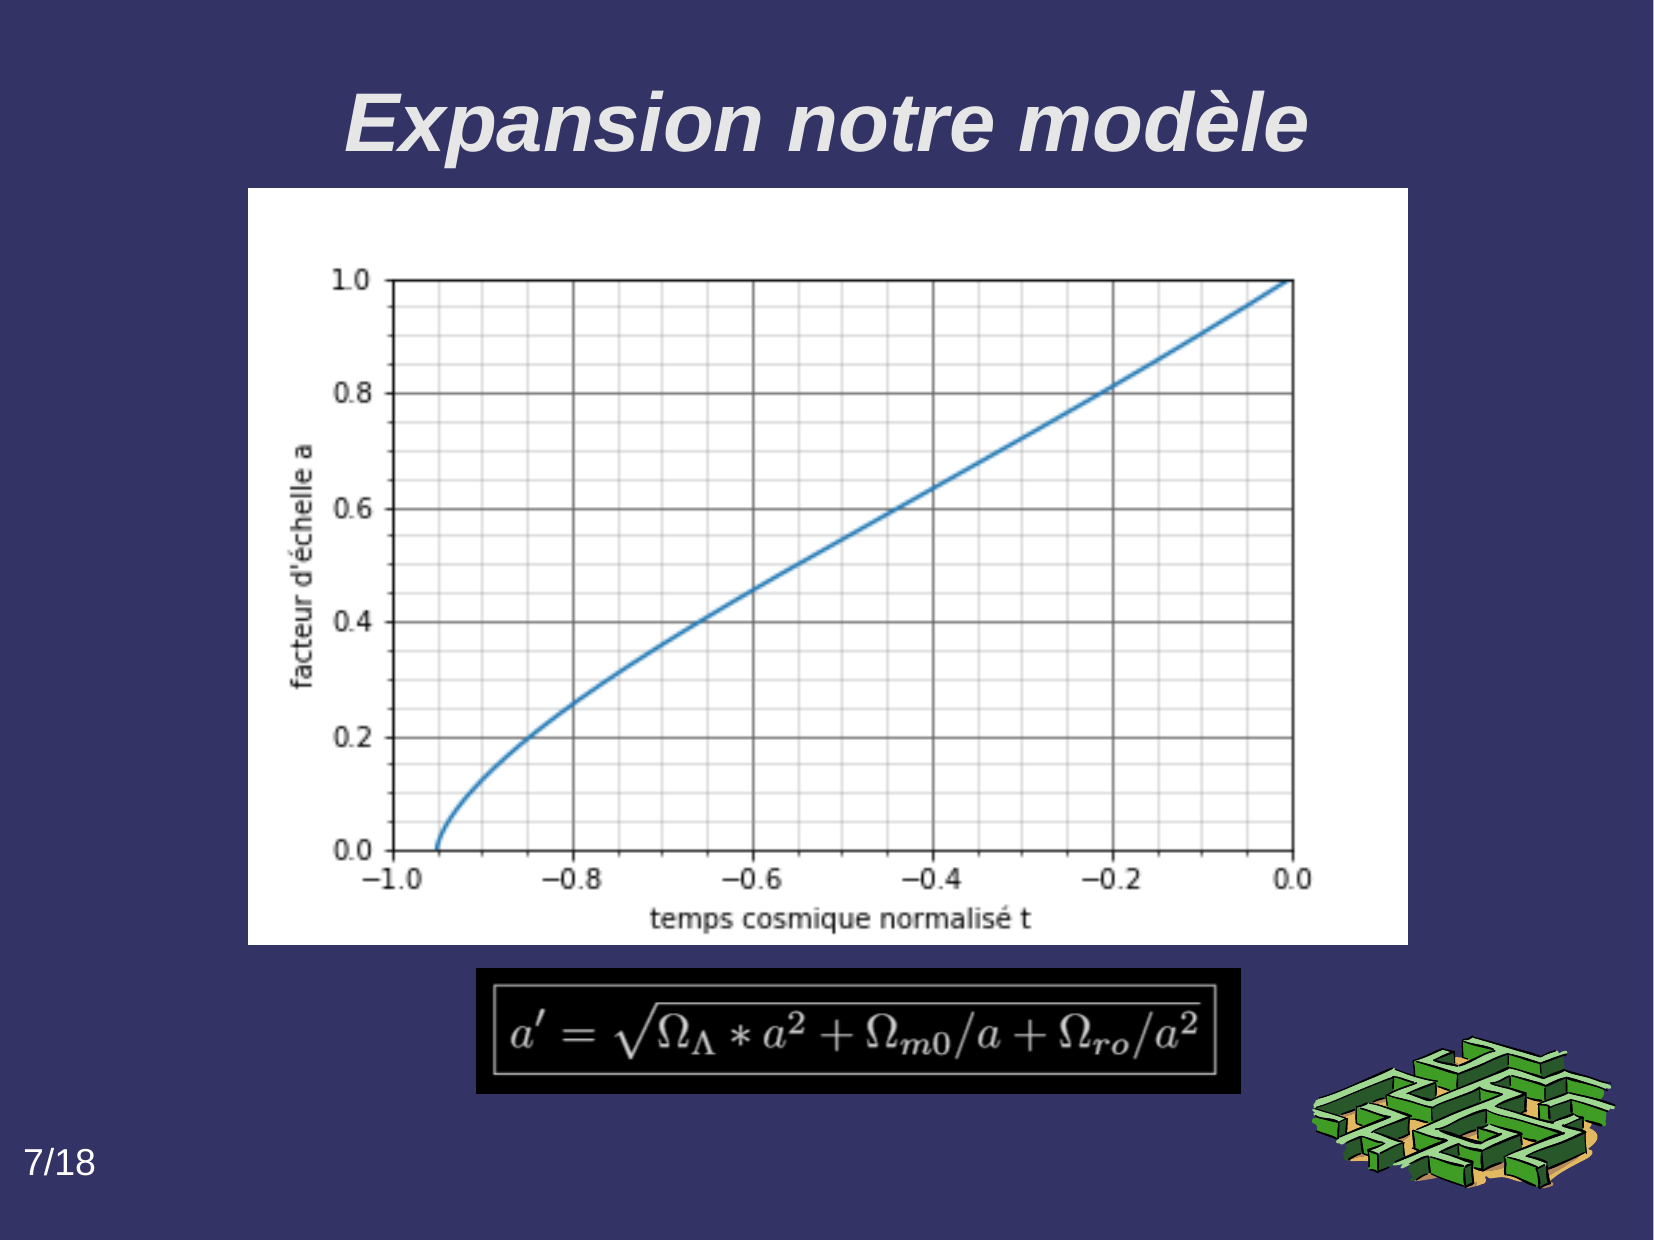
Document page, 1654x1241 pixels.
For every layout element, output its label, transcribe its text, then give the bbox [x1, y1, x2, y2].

picture [476, 968, 1241, 1094]
title Expansion notre modèle [121, 19, 1534, 227]
picture [248, 188, 1408, 945]
text_box <numéro>/19 [47, 1133, 201, 1205]
